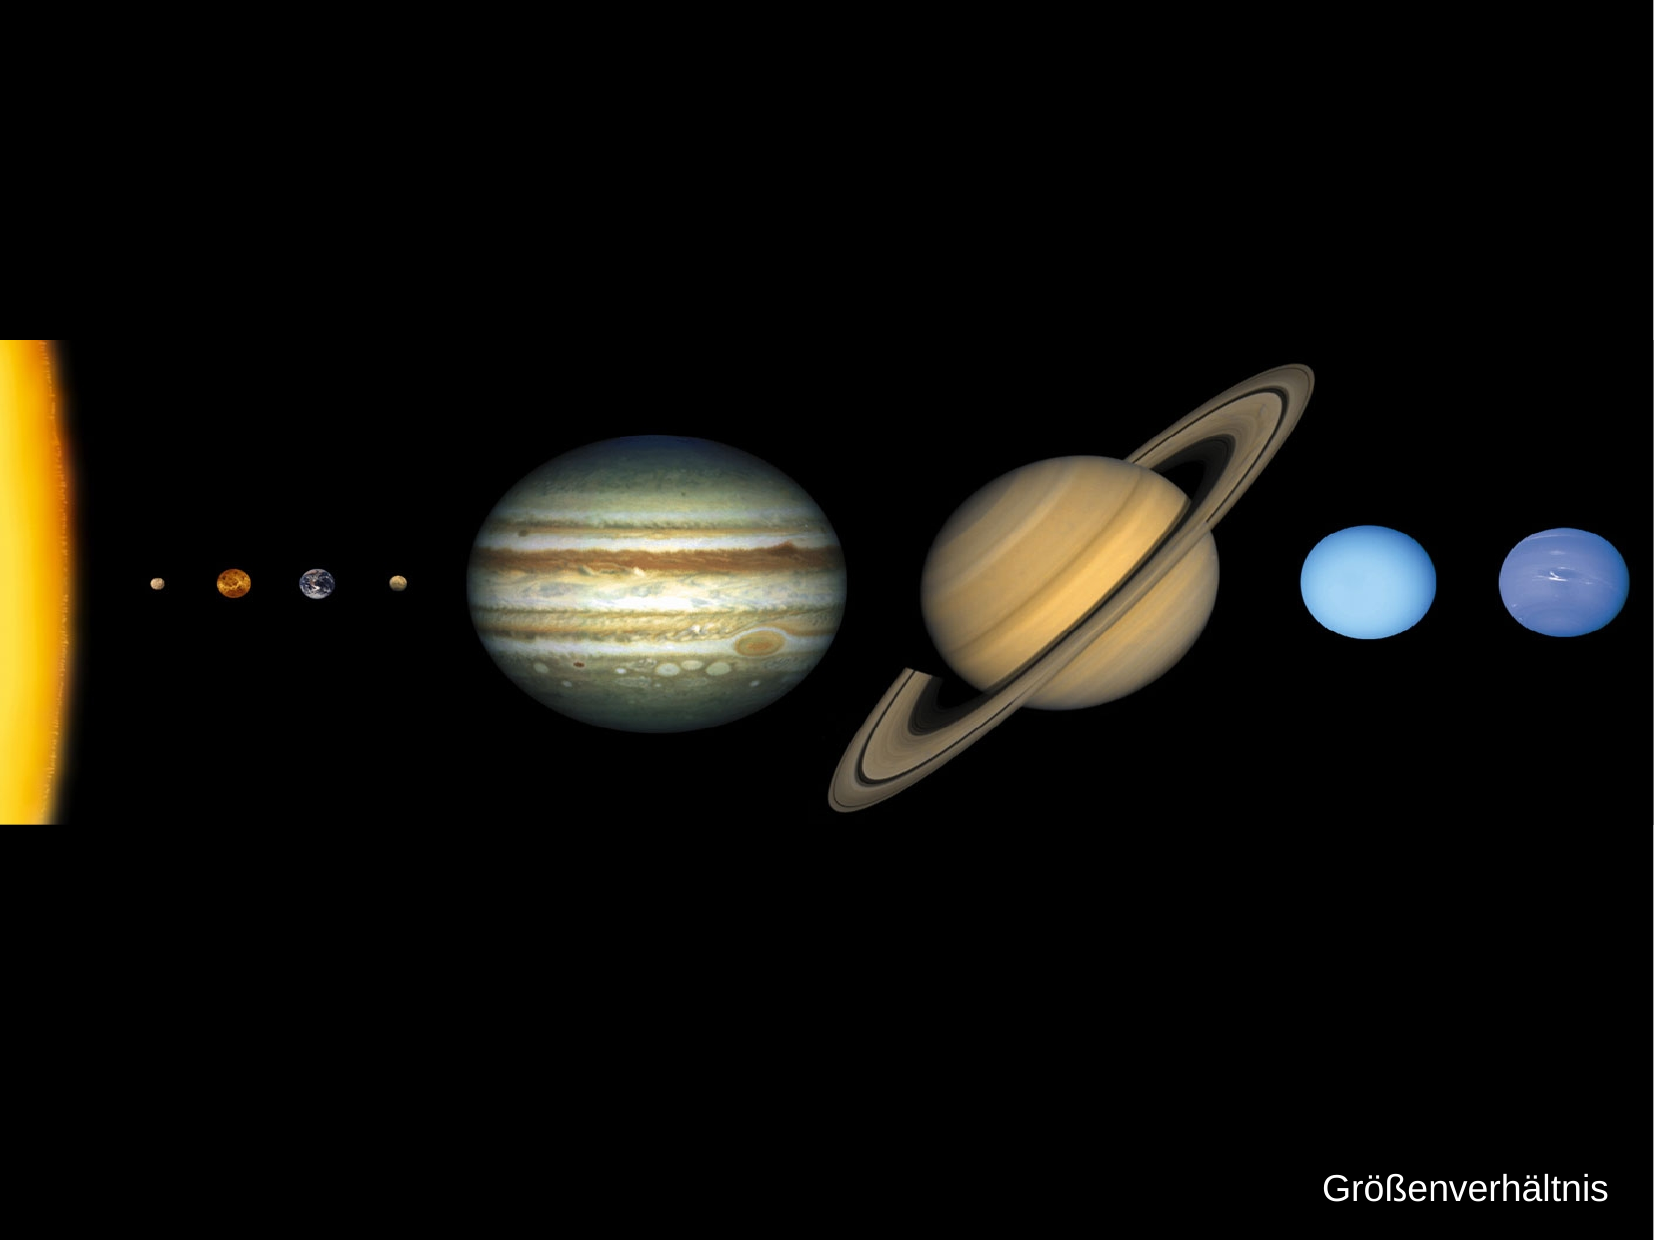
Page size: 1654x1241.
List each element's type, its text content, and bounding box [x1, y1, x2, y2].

picture [0, 340, 1654, 826]
text_box Größenverhältnis [0, 1163, 1624, 1221]
